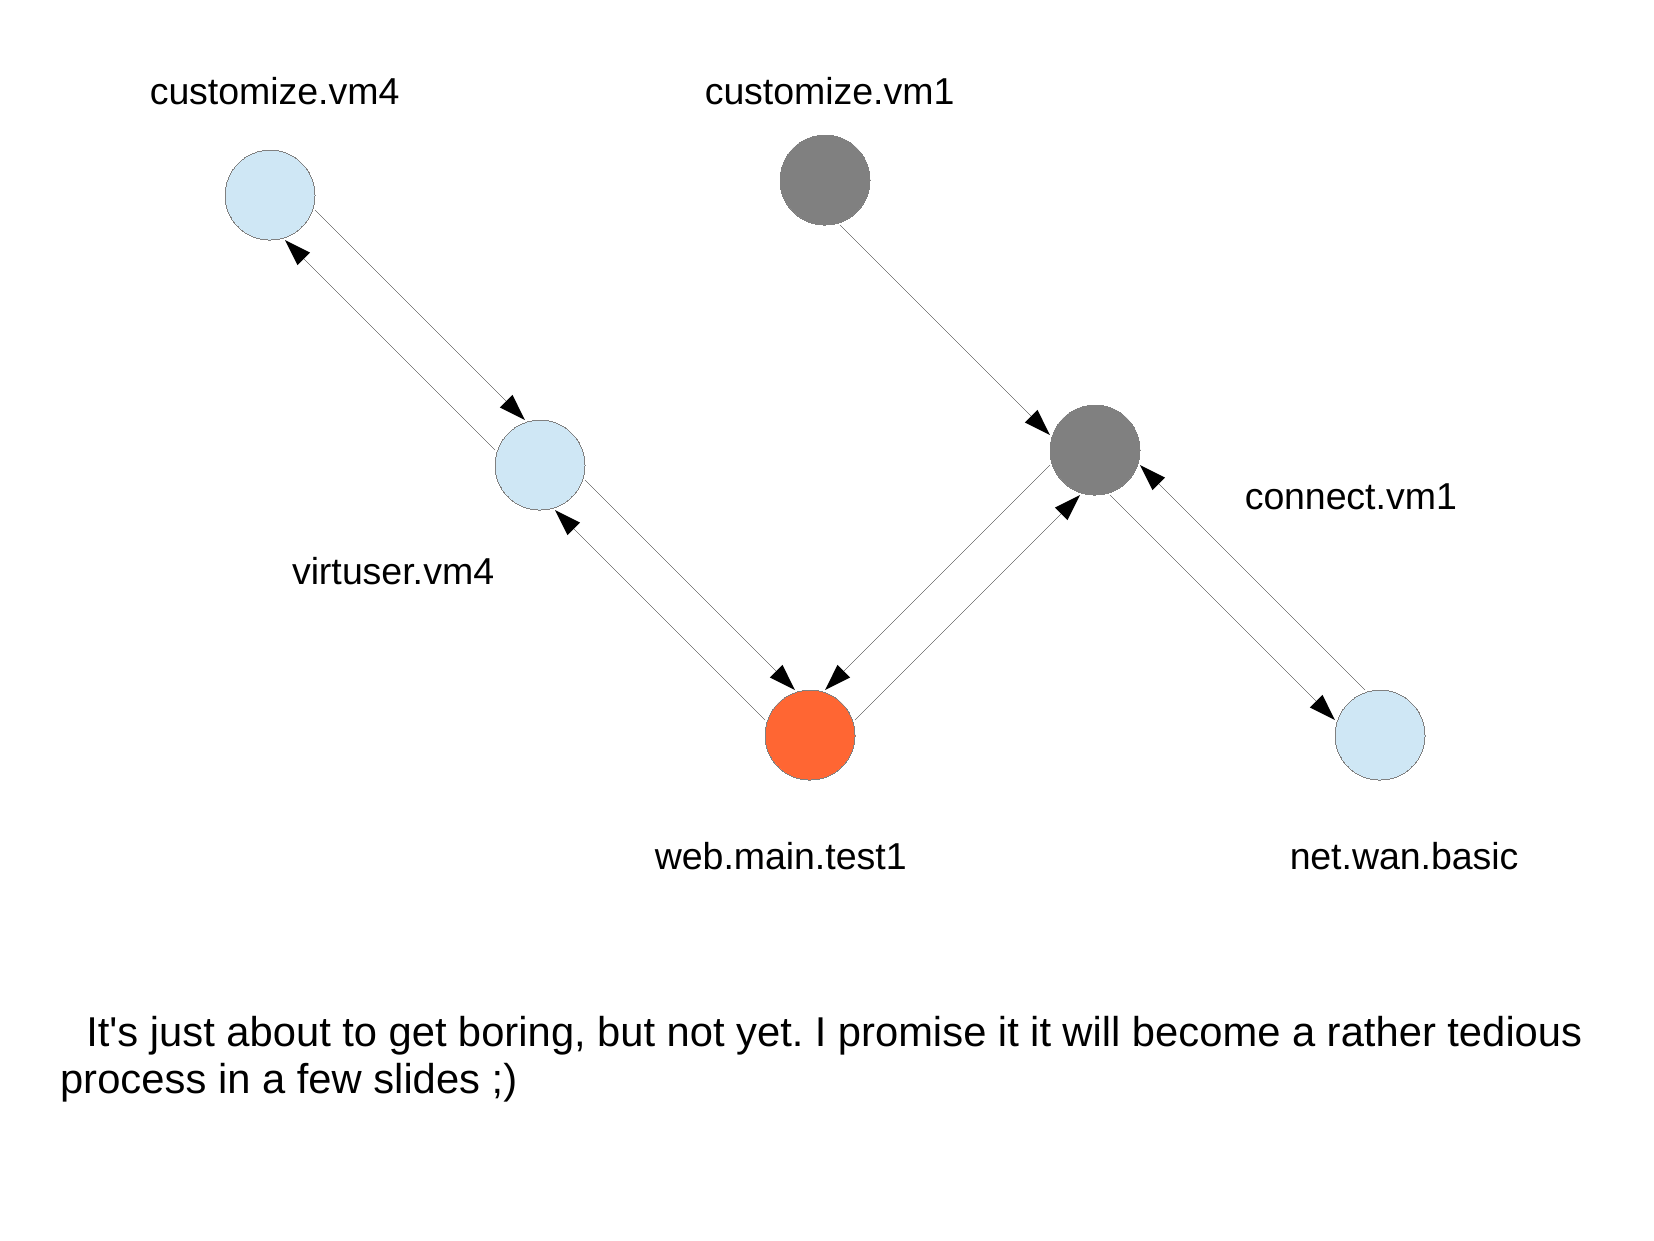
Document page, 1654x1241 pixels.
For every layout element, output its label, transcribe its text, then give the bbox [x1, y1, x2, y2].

text_box customize.vm4 [135, 63, 456, 121]
text_box net.wan.basic [1275, 828, 1580, 886]
text_box virtuser.vm4 [277, 543, 541, 601]
text_box [225, 150, 316, 241]
text_box [1050, 405, 1141, 496]
text_box connect.vm1 [1230, 468, 1545, 526]
text_box [1335, 690, 1426, 781]
text_box It's just about to get boring, but not yet. I promise it it will become a rather tedious process in a few slides ;) [60, 940, 1591, 1171]
text_box [780, 135, 871, 226]
text_box [495, 420, 586, 511]
text_box web.main.test1 [640, 828, 958, 886]
text_box [765, 690, 856, 781]
text_box customize.vm1 [690, 63, 1011, 121]
